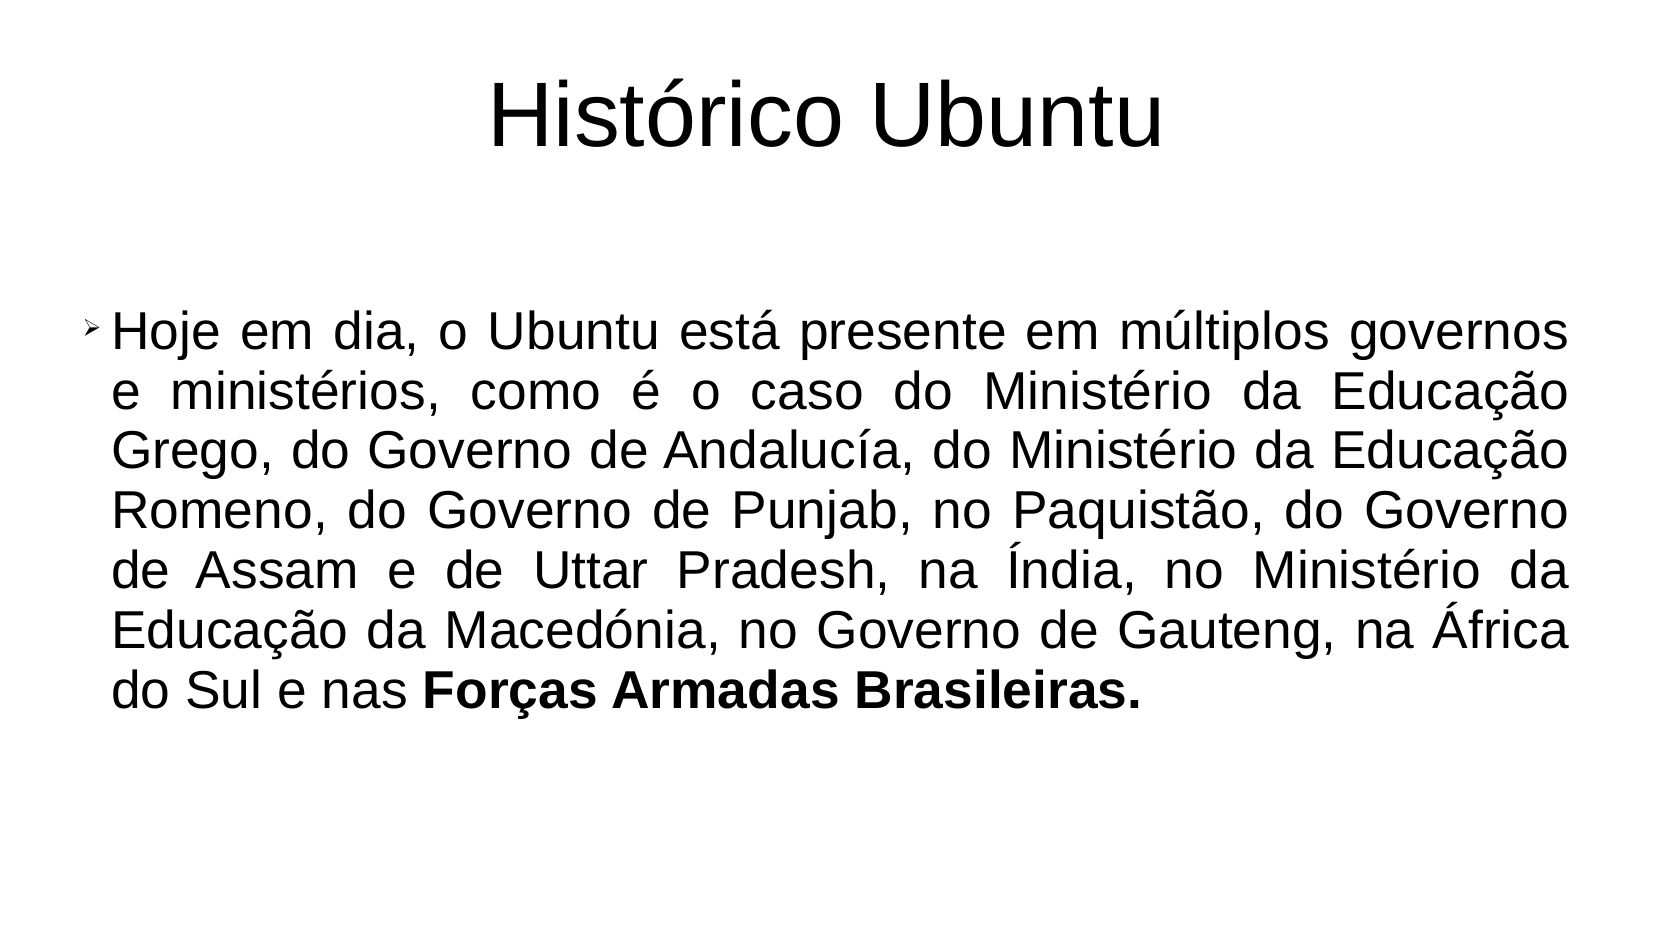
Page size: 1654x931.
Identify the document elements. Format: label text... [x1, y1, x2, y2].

title Histórico Ubuntu [82, 37, 1571, 193]
list Hoje em dia, o Ubuntu está presente em múltiplos governos e ministérios, como é o caso do Ministério da Educação Grego, do Governo de Andalucía, do Ministério da Educação Romeno, do Governo de Punjab, no Paquistão, do Governo de Assam e de Uttar Pradesh, na Índia, no Ministério da Educação da Macedónia, no Governo de Gauteng, na África do Sul e nas Forças Armadas Brasileiras. [82, 217, 1571, 758]
